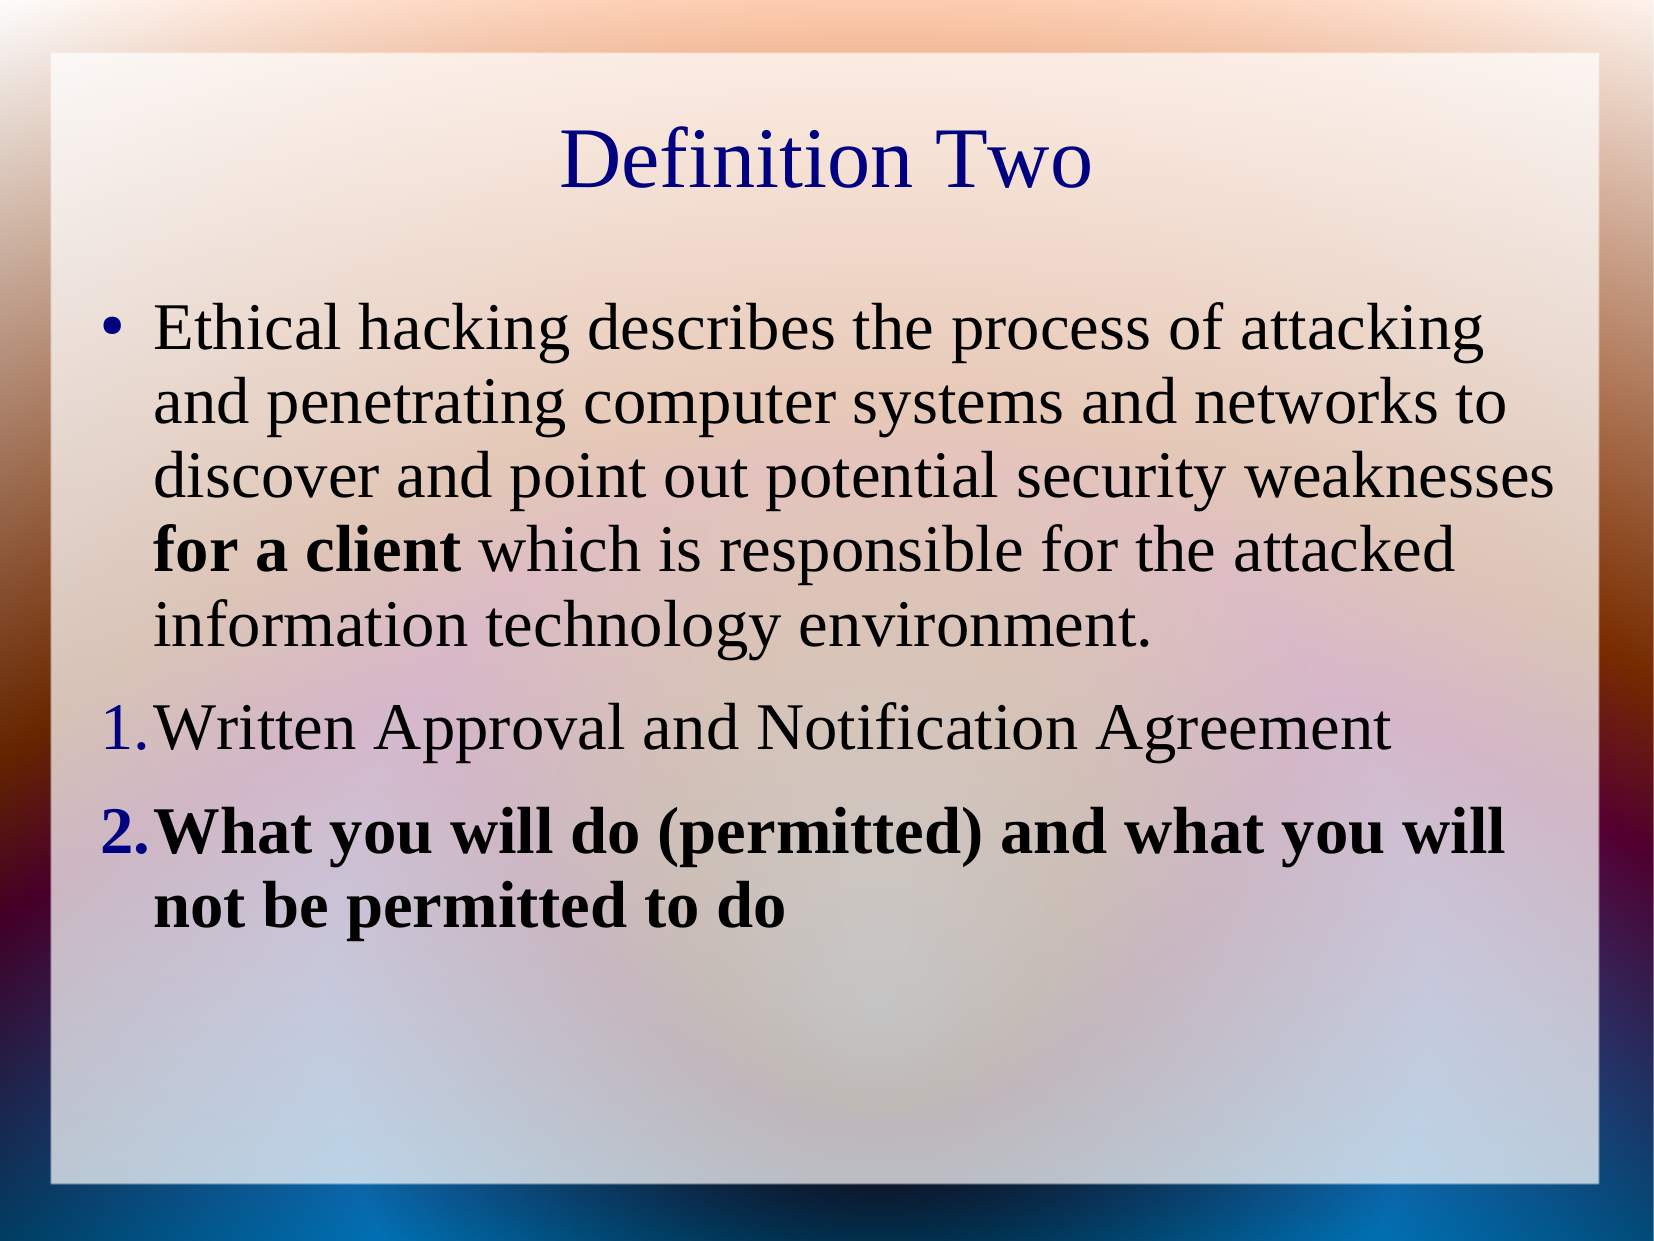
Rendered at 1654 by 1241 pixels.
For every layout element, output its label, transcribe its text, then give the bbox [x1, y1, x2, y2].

picture [0, 0, 1654, 1241]
title Definition Two [82, 55, 1571, 263]
list Ethical hacking describes the process of attacking and penetrating computer systems and networks to discover and point out potential security weaknesses for a client which is responsible for the attacked information technology environment. Written Approval and Notification Agreement What you will do (permitted) and what you will not be permitted to do [82, 290, 1571, 1034]
